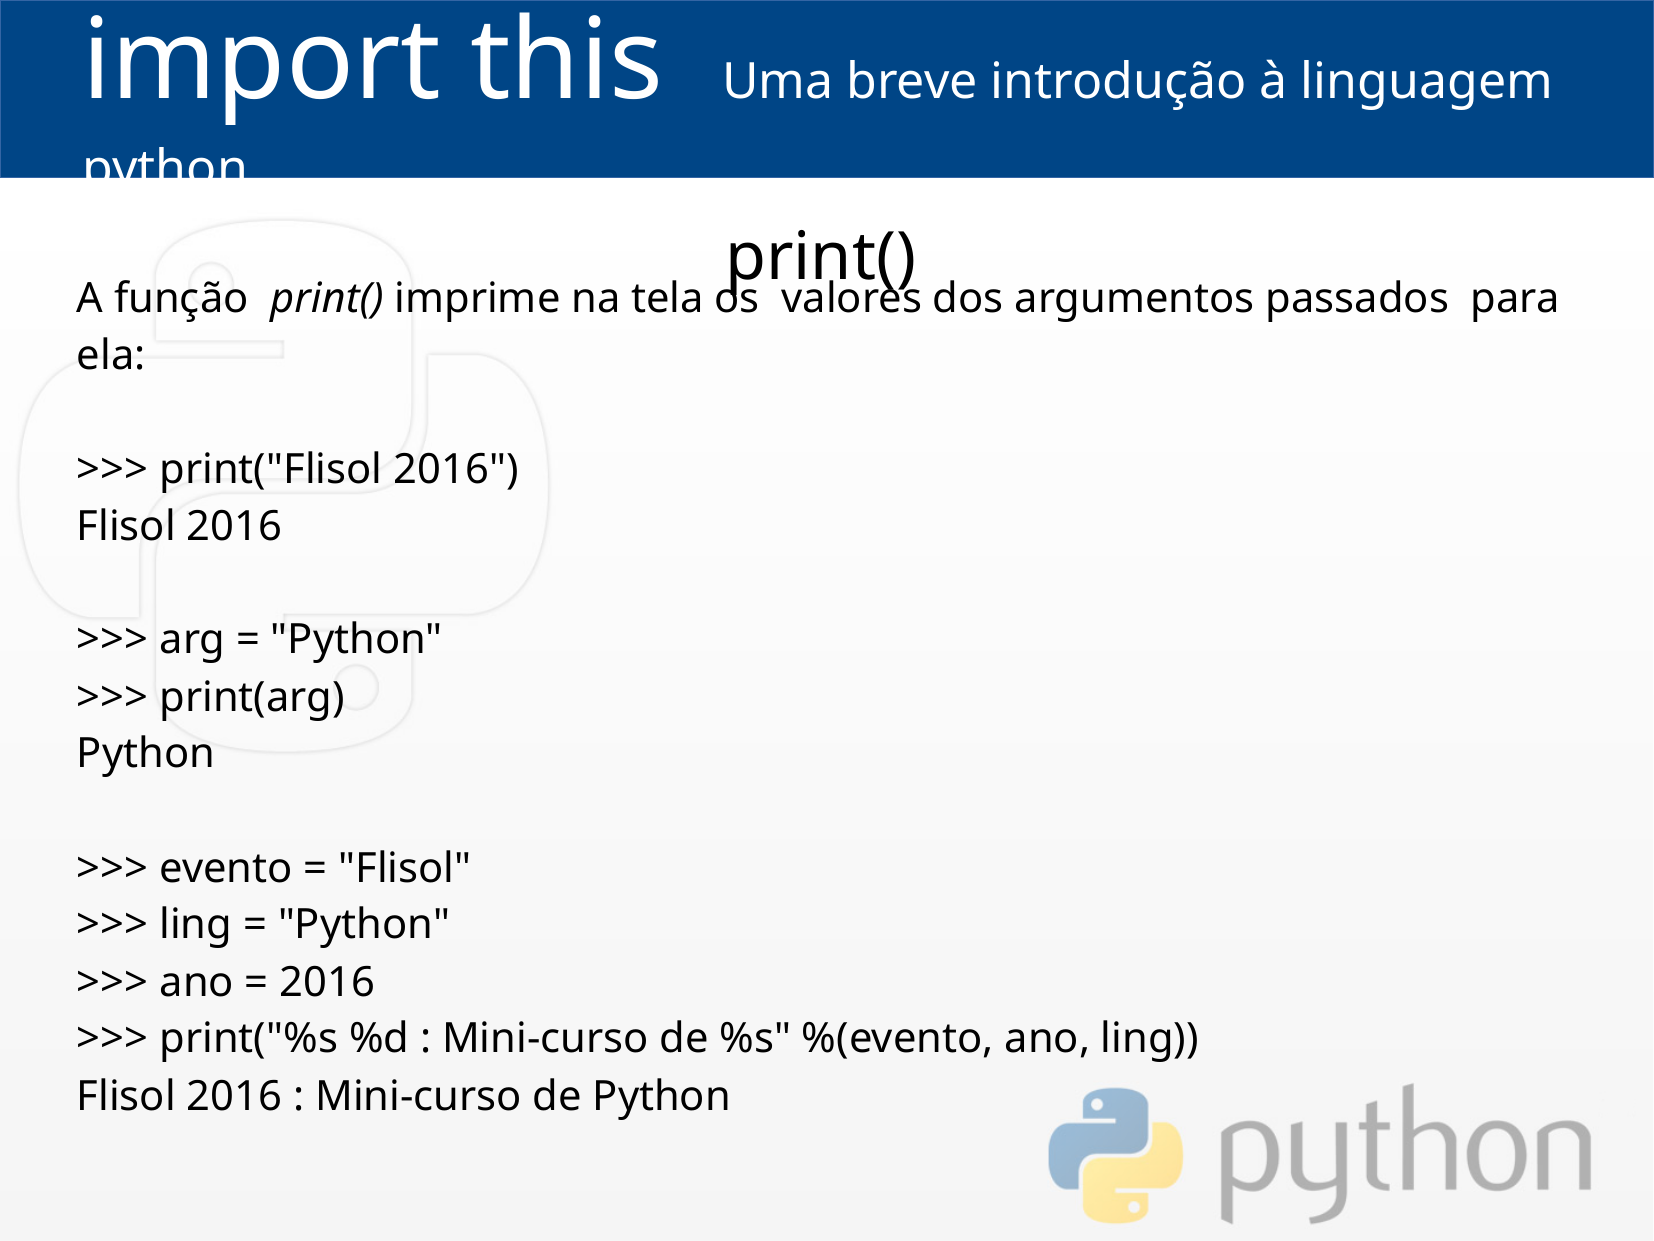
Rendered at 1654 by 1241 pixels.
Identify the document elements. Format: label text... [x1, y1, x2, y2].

picture [1384, 296, 1396, 309]
subtitle A função print() imprime na tela os valores dos argumentos passados para ela: >>> print("Flisol 2016") Flisol 2016 >>> arg = "Python" >>> print(arg) Python >>> evento = "Flisol" >>> ling = "Python" >>> ano = 2016 >>> print("%s %d : Mini-curso de %s" %(evento, ano, ling)) Flisol 2016 : Mini-curso de Python [76, 319, 1565, 1128]
picture [1075, 296, 1269, 319]
text_box [0, 0, 1654, 178]
picture [1087, 296, 1099, 309]
picture [1020, 301, 1030, 309]
picture [842, 296, 855, 309]
picture [686, 301, 696, 309]
picture [938, 296, 950, 309]
picture [451, 296, 464, 309]
picture [720, 296, 733, 309]
picture [603, 301, 613, 309]
picture [277, 296, 288, 309]
picture [229, 296, 242, 309]
picture [1360, 301, 1370, 309]
picture [1272, 296, 1474, 319]
picture [1215, 296, 1228, 309]
picture [364, 296, 378, 319]
picture [1409, 296, 1422, 309]
picture [1272, 296, 1285, 309]
picture [1297, 301, 1307, 309]
picture [135, 296, 147, 309]
picture [1477, 296, 1490, 309]
picture [206, 301, 216, 309]
picture [185, 296, 274, 319]
picture [451, 296, 1073, 319]
picture [964, 296, 977, 309]
title import this Uma breve introdução à linguagem python [82, 1, 1571, 178]
picture [273, 296, 364, 319]
picture [808, 301, 818, 309]
picture [1060, 296, 1072, 309]
picture [1502, 301, 1512, 309]
text_box print() [106, 200, 1536, 296]
picture [0, 200, 1654, 1241]
picture [371, 296, 448, 319]
picture [787, 296, 796, 309]
